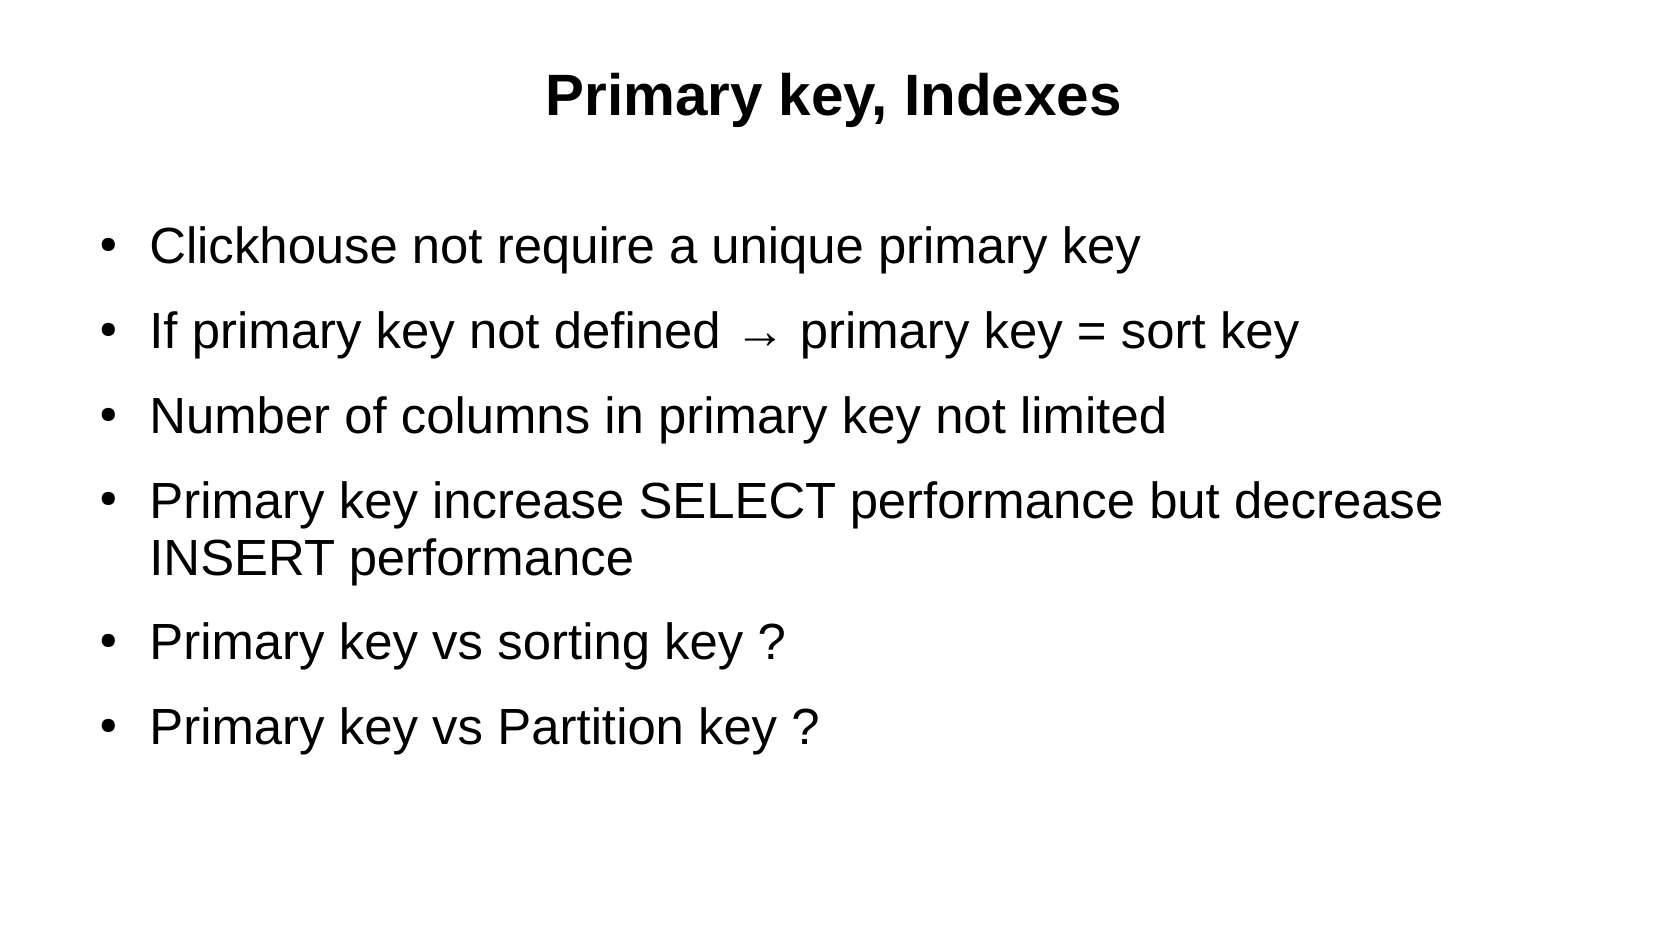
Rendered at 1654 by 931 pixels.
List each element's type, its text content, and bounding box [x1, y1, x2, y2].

list Clickhouse not require a unique primary key If primary key not defined → primary key = sort key Number of columns in primary key not limited Primary key increase SELECT performance but decrease INSERT performance Primary key vs sorting key ? Primary key vs Partition key ? [82, 217, 1571, 758]
text_box Primary key, Indexes [531, 55, 1137, 136]
